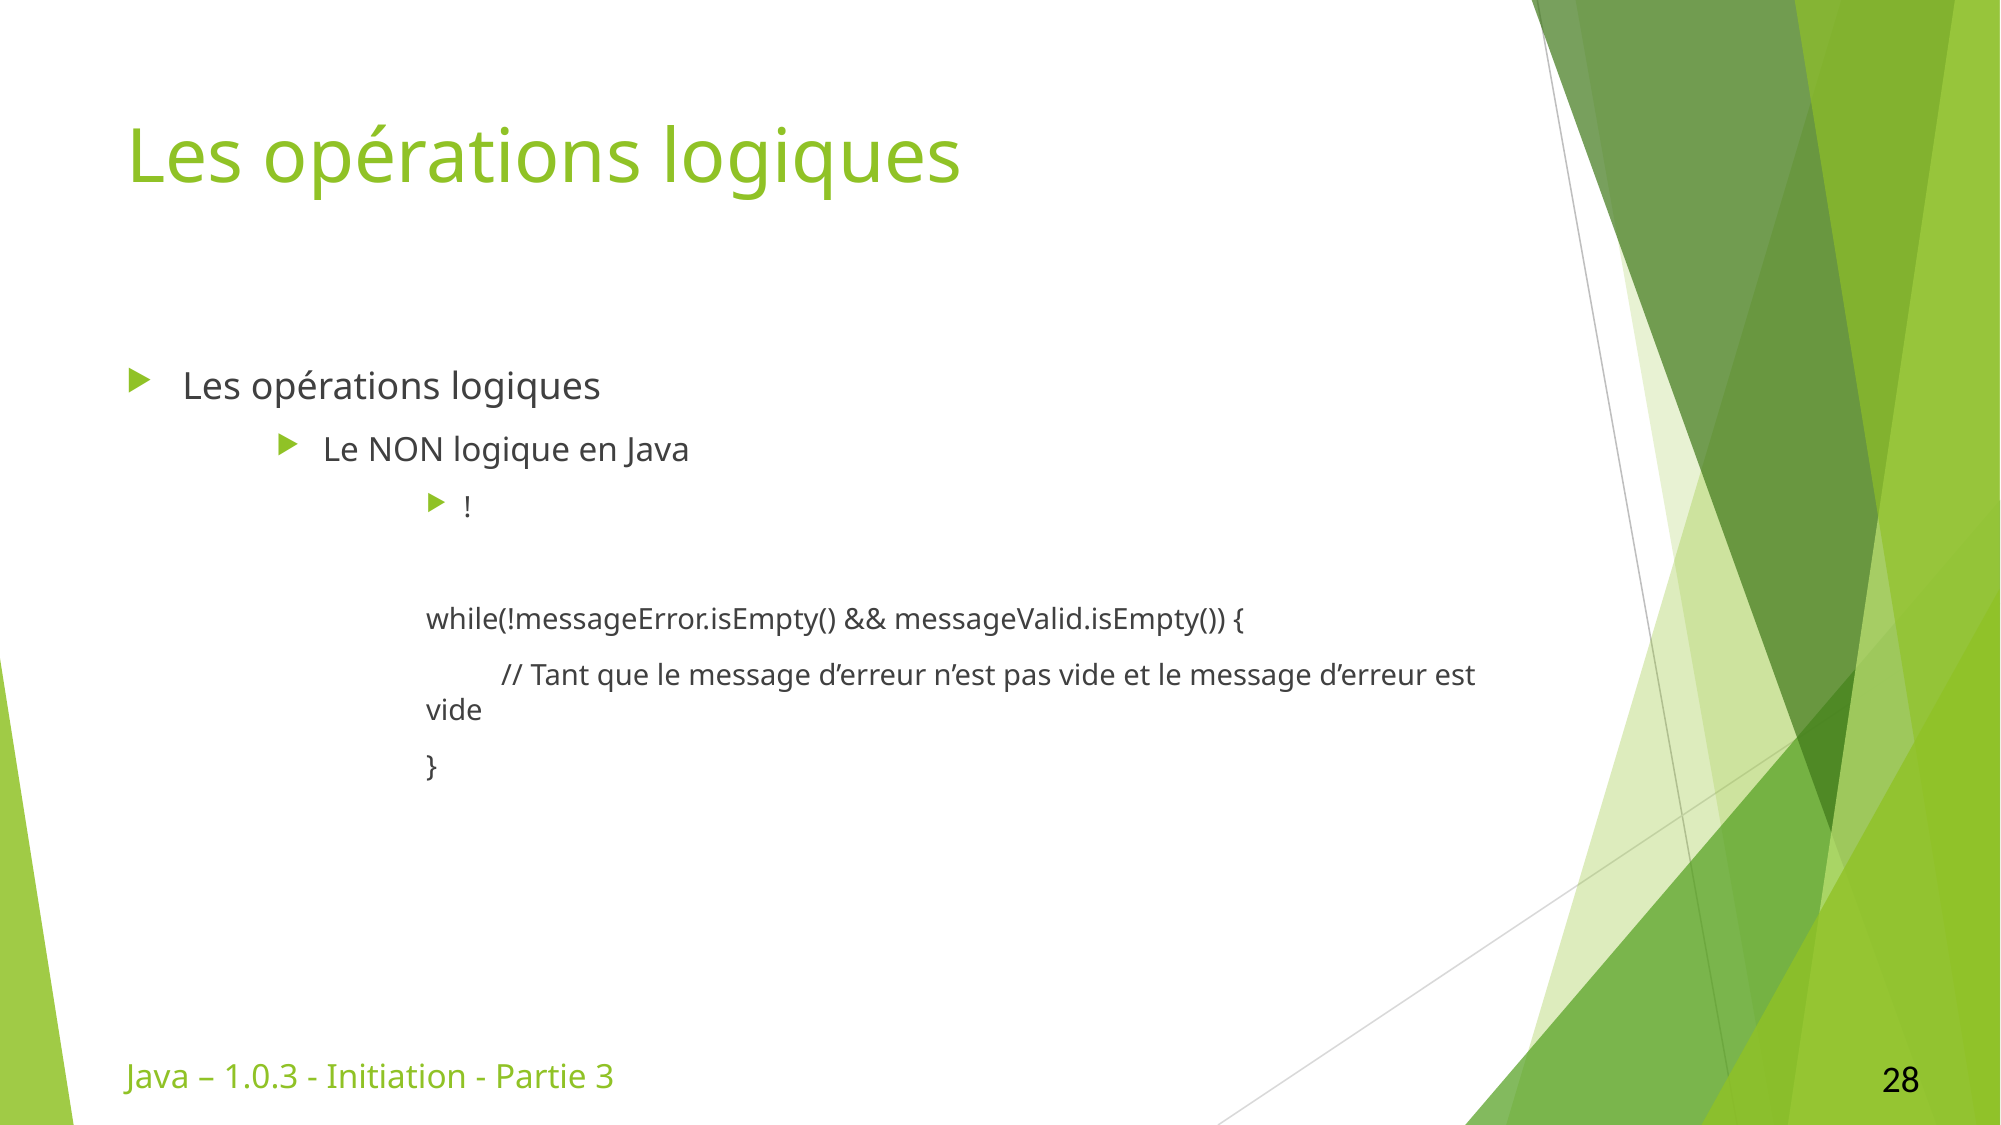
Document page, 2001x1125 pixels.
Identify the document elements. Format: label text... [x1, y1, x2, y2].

title Les opérations logiques [111, 99, 1522, 317]
list Les opérations logiques Le NON logique en Java ! while(!messageError.isEmpty() && messageValid.isEmpty()) { // Tant que le message d’erreur n’est pas vide et le message d’erreur est vide } [111, 354, 1522, 1048]
text_box Java – 1.0.3 - Initiation - Partie 3 [111, 1047, 1094, 1109]
text_box [1866, 1047, 1979, 1108]
